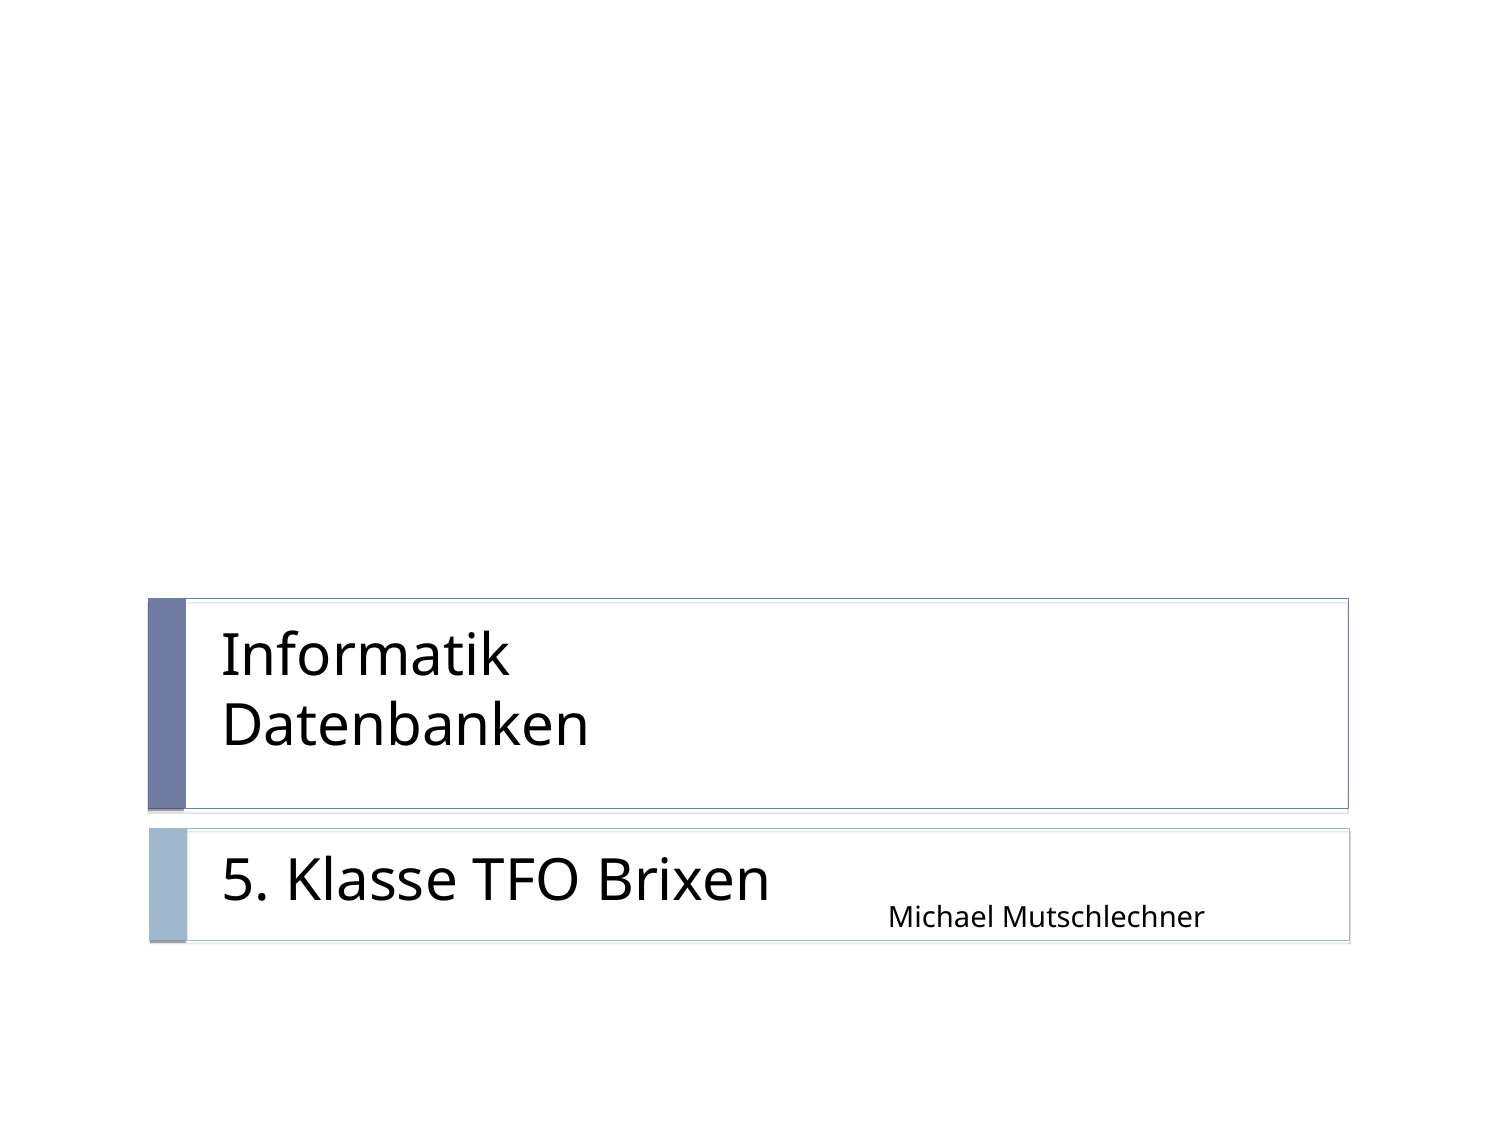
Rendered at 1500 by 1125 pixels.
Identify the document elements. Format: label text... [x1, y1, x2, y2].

text_box 5. Klasse TFO Brixen [206, 834, 1329, 920]
text_box Informatik Datenbanken [206, 609, 1329, 765]
text_box Michael Mutschlechner [873, 890, 1350, 941]
